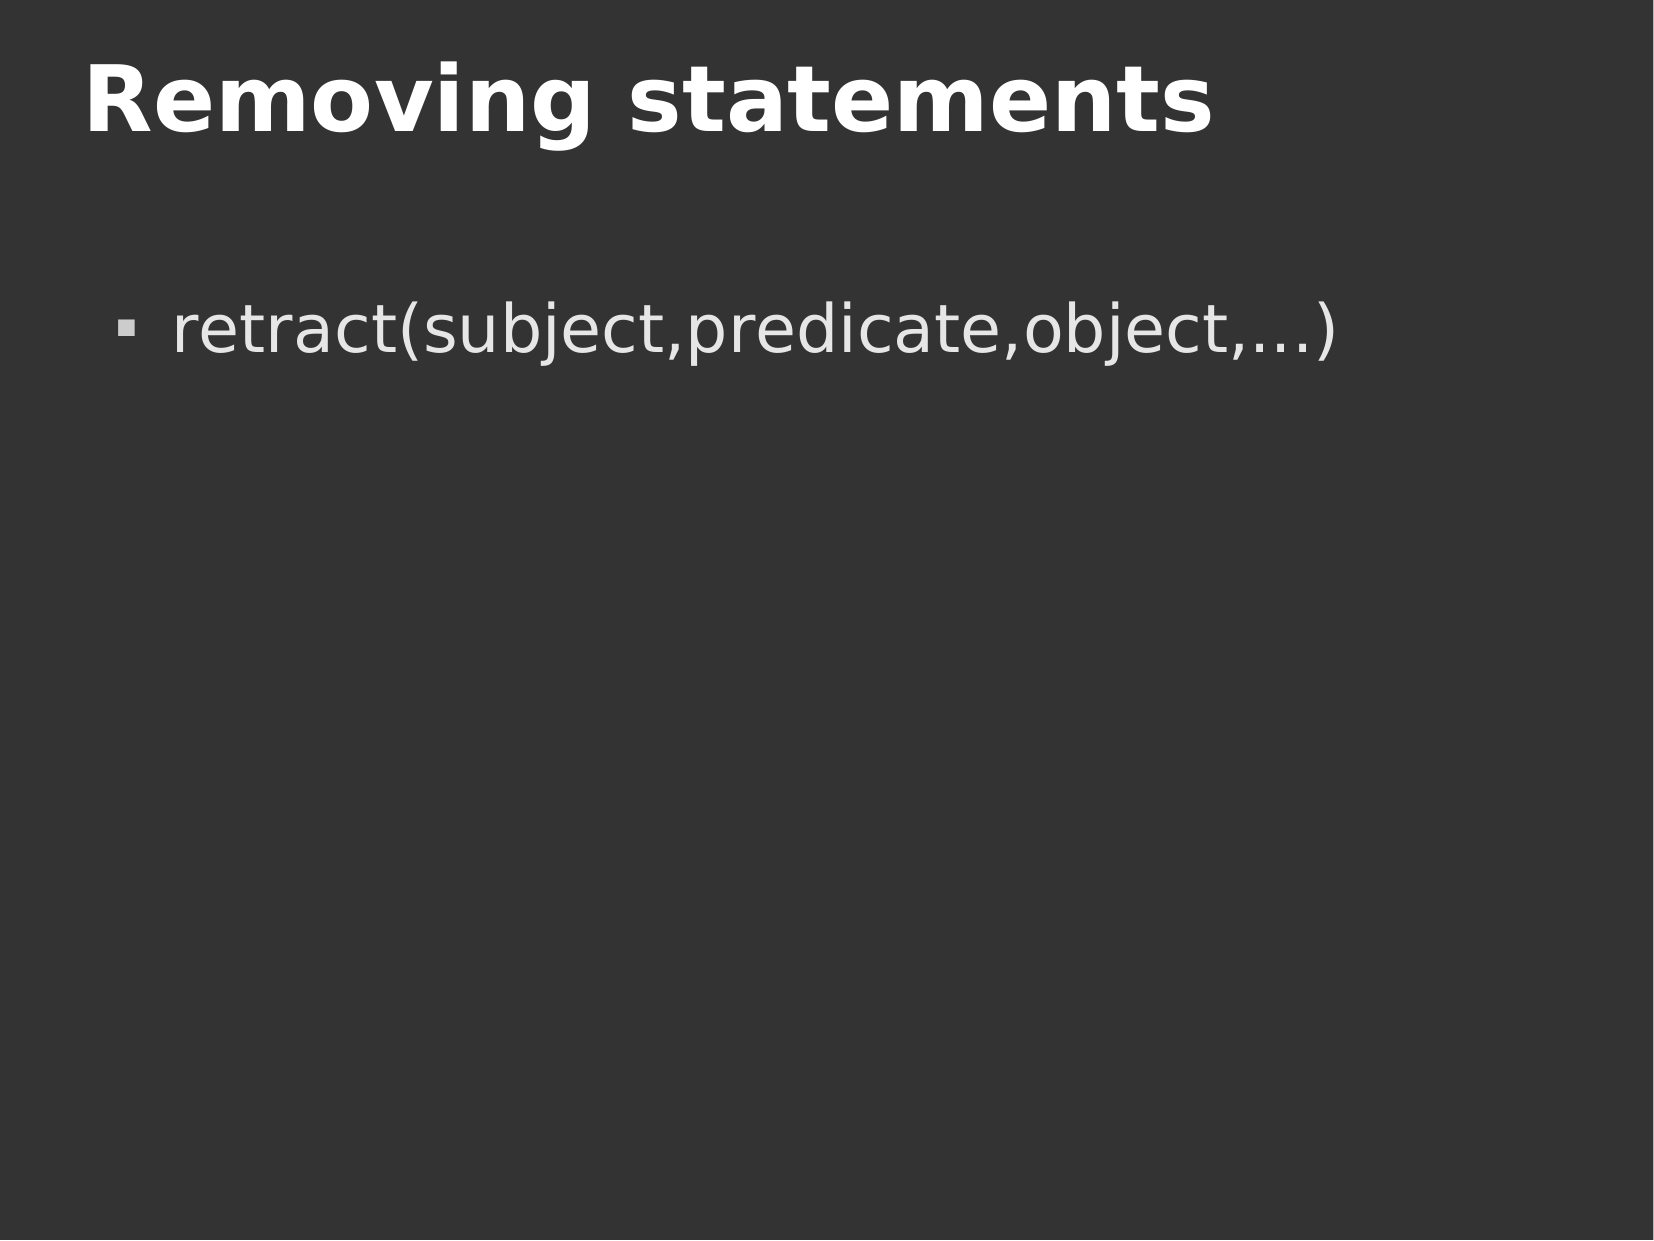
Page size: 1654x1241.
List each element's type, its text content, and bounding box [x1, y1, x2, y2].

list retract(subject,predicate,object,...) [82, 290, 1571, 1094]
title Removing statements [82, 46, 1571, 154]
